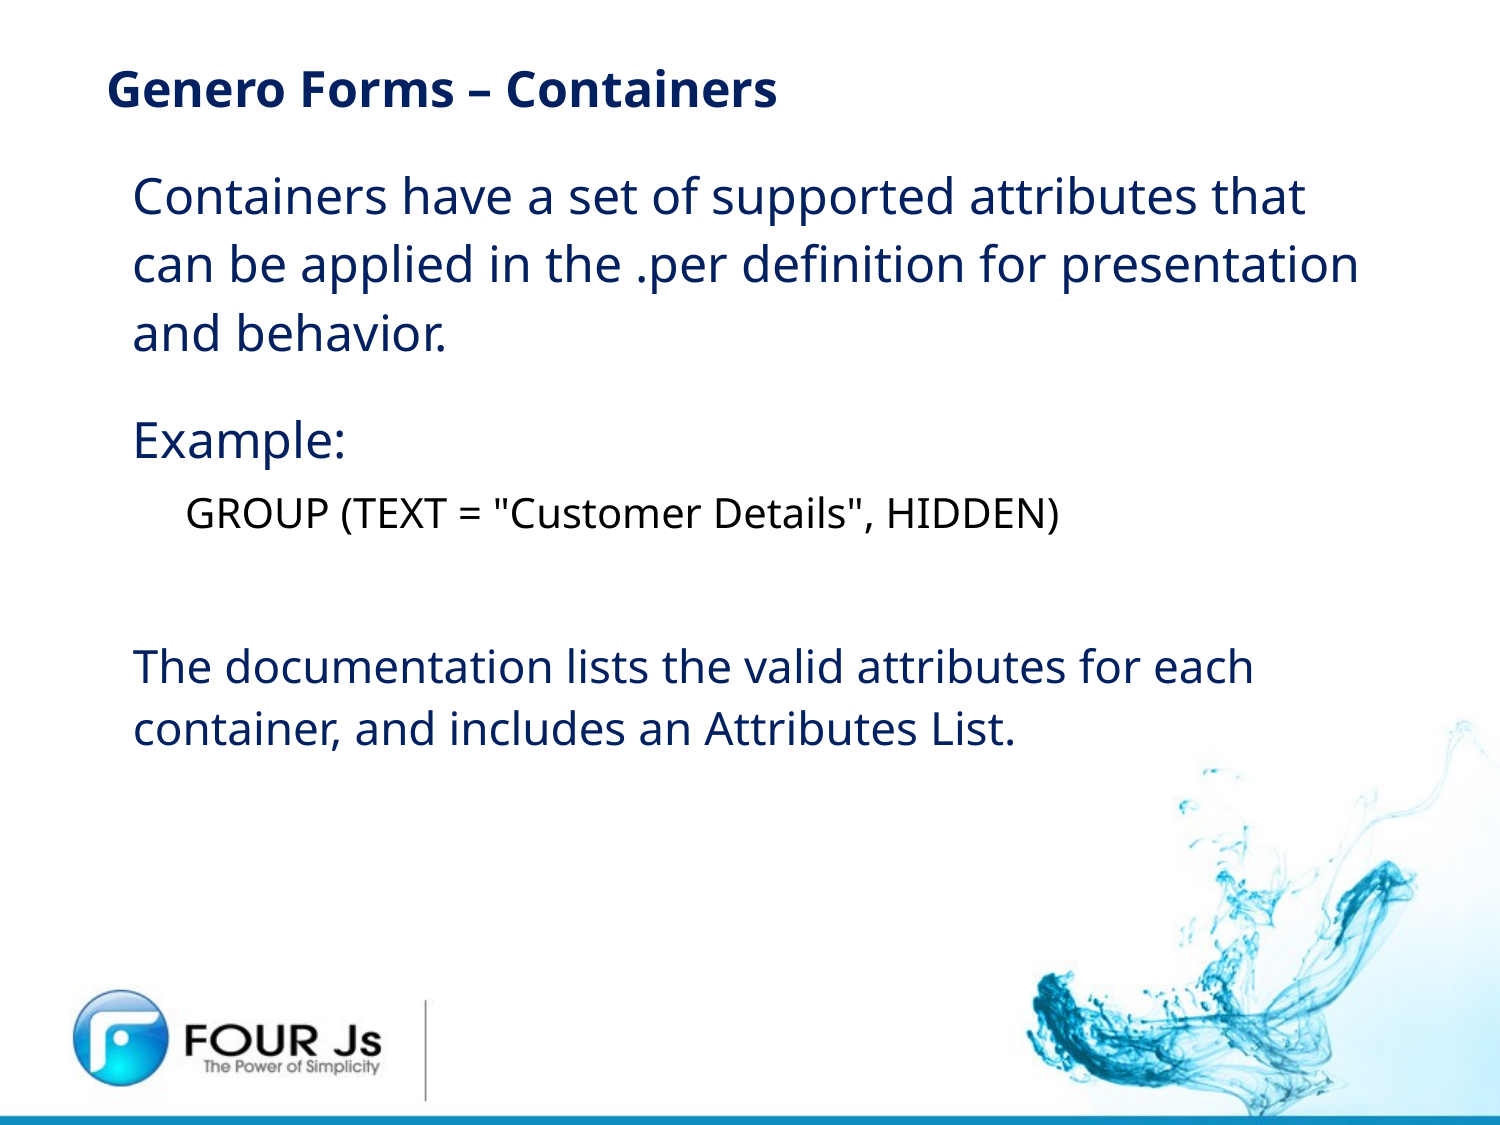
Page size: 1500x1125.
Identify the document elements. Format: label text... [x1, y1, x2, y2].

text_box Containers have a set of supported attributes that can be applied in the .per definition for presentation and behavior. Example: GROUP (TEXT = "Customer Details", HIDDEN) The documentation lists the valid attributes for each container, and includes an Attributes List. [82, 153, 1406, 957]
title Genero Forms – Containers [106, 35, 1388, 142]
picture [0, 0, 1500, 1122]
